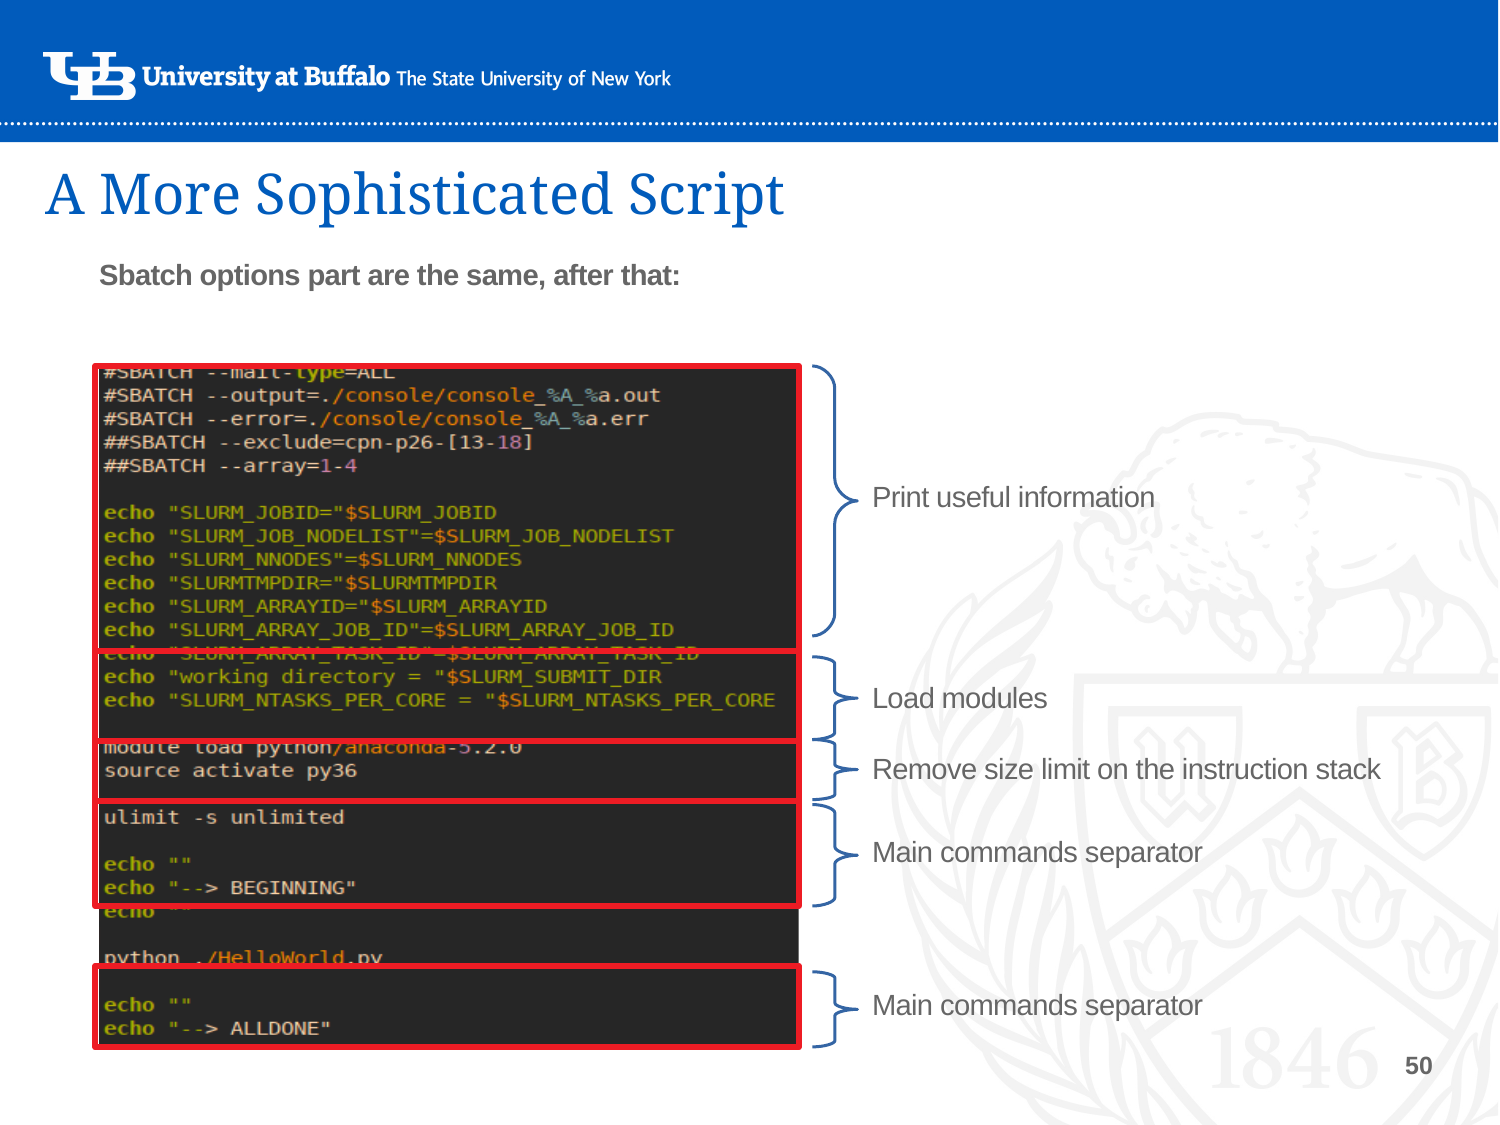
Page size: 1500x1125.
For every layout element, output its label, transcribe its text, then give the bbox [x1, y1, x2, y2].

text_box [95, 365, 799, 906]
text_box Sbatch options part are the same, after that: [84, 251, 794, 300]
text_box Load modules [857, 674, 1188, 725]
text_box Main commands separator [857, 828, 1221, 876]
text_box [95, 965, 799, 1048]
text_box Print useful information [857, 473, 1188, 524]
text_box Main commands separator [857, 981, 1221, 1030]
picture [0, 0, 1499, 1125]
title A More Sophisticated Script [30, 153, 1387, 233]
text_box Remove size limit on the instruction stack [857, 745, 1401, 794]
